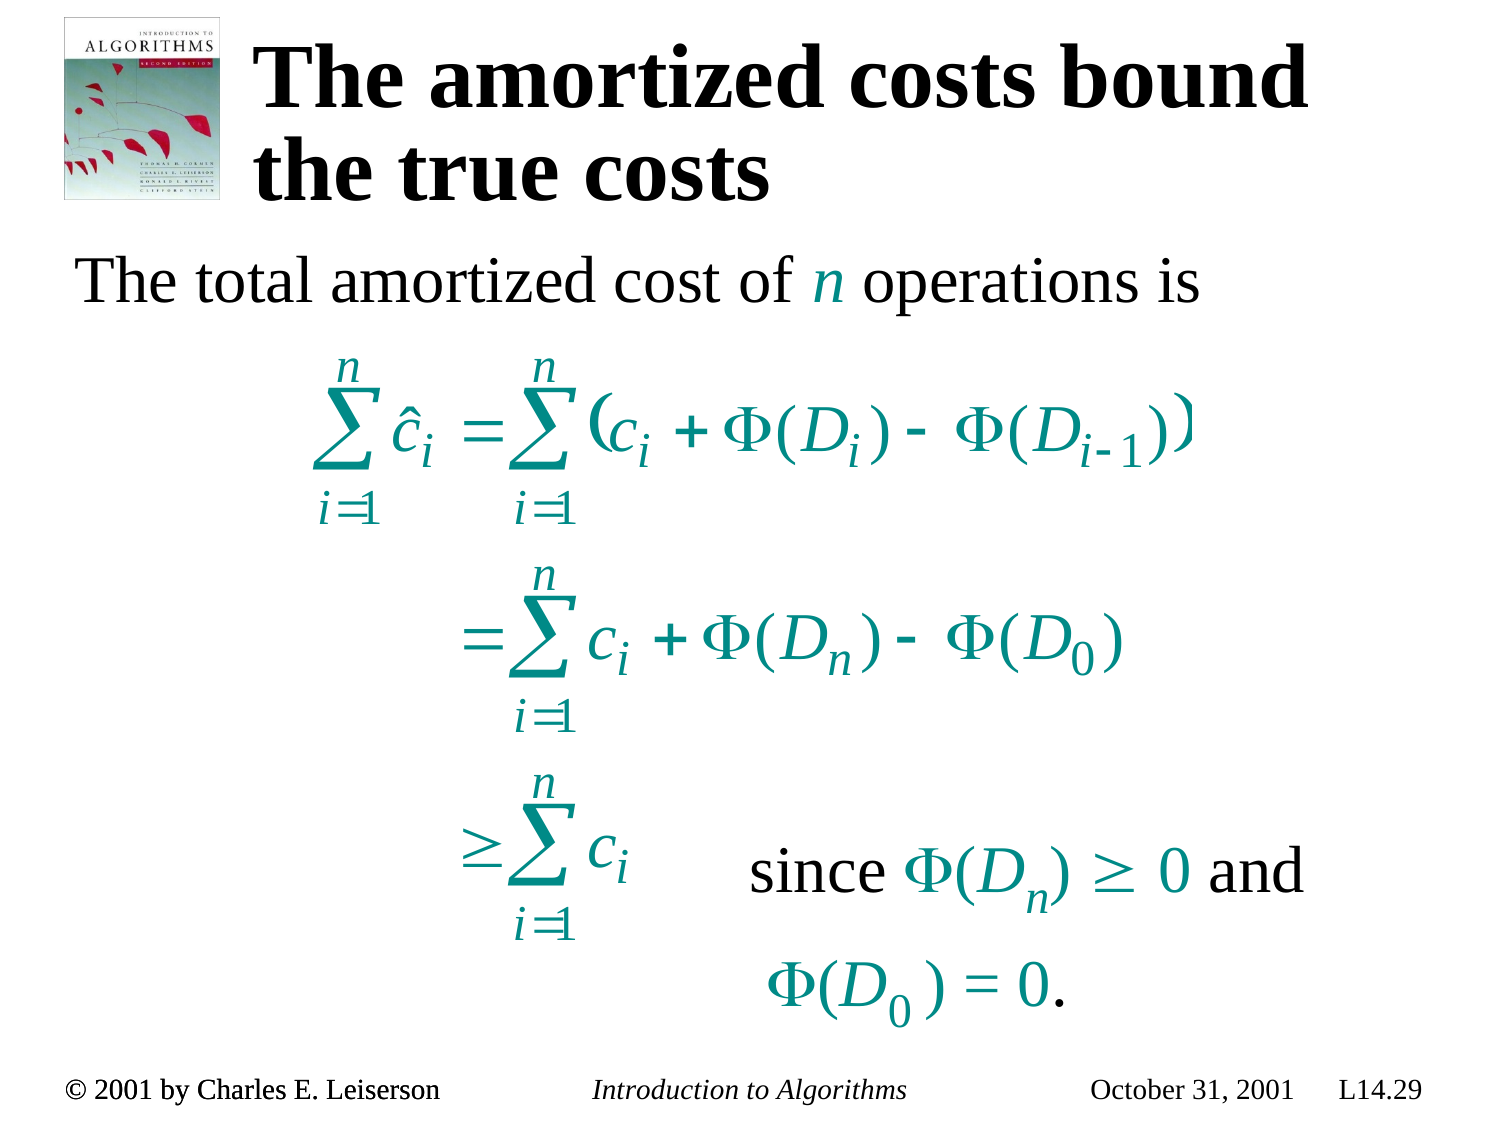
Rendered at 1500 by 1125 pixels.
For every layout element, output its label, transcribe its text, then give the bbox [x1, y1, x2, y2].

picture [64, 17, 220, 200]
text_box Introduction to Algorithms [577, 1062, 923, 1113]
text_box since (Dn)  0 and (D0 ) = 0. [734, 801, 1321, 1045]
text_box October 31, 2001 L14.<number> [982, 1062, 1438, 1113]
chart [310, 339, 1192, 944]
title The amortized costs bound the true costs [237, 24, 1413, 213]
text_box The total amortized cost of n operations is [59, 228, 1218, 324]
